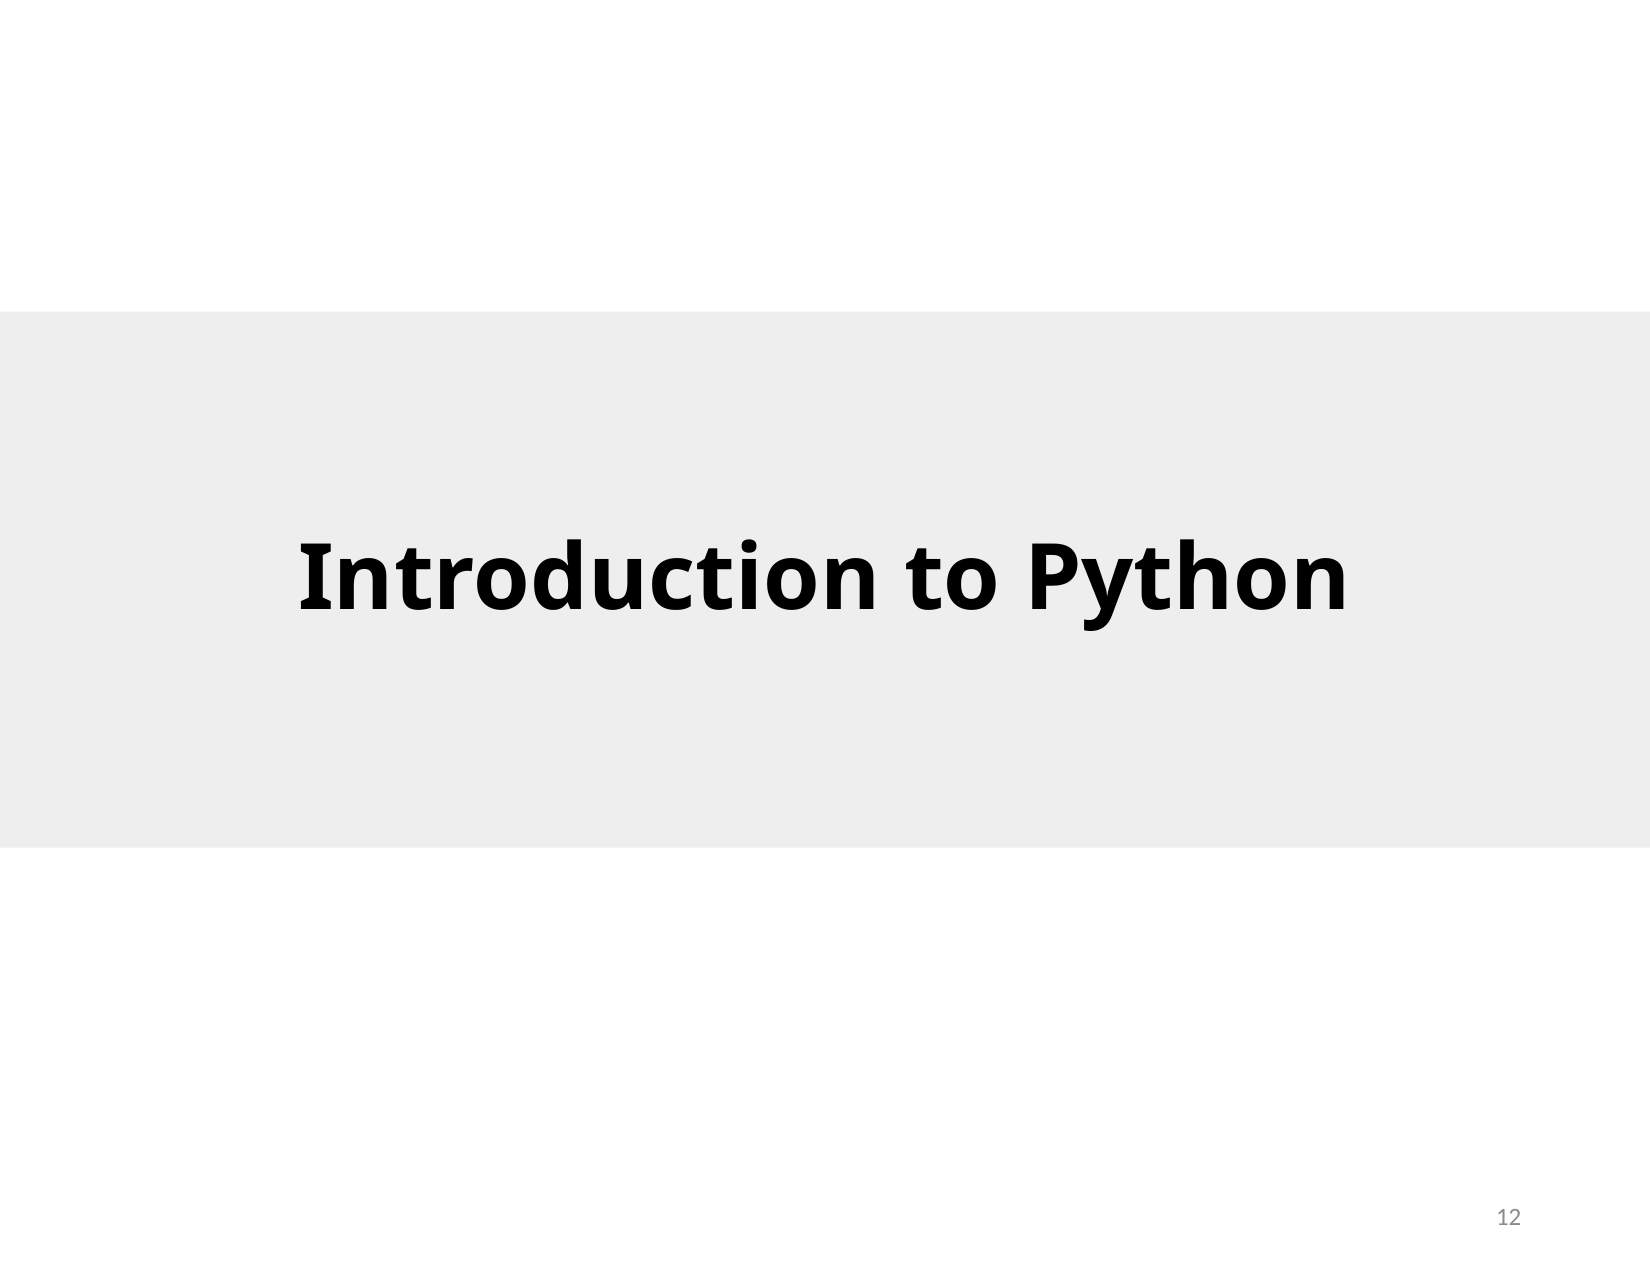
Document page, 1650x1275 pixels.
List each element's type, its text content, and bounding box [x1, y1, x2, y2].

title Introduction to Python [0, 311, 1650, 848]
